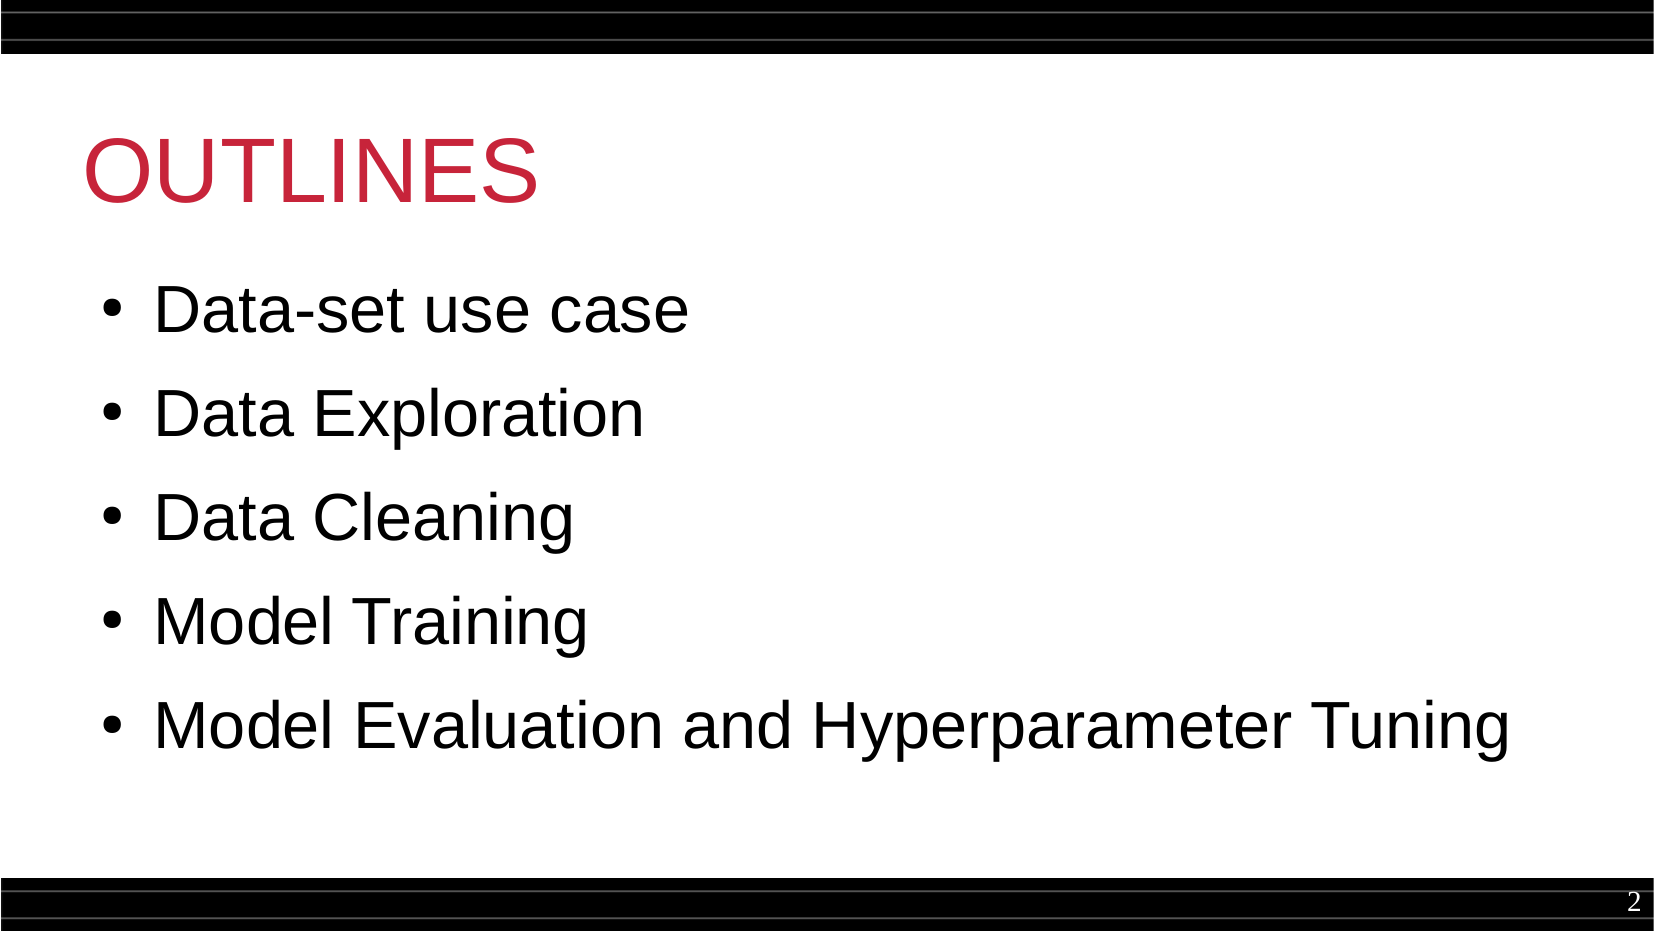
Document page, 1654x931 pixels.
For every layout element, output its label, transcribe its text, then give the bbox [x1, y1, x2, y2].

list Data-set use case Data Exploration Data Cleaning Model Training Model Evaluation and Hyperparameter Tuning [82, 271, 1571, 851]
title OUTLINES [82, 92, 1571, 249]
picture [1, 878, 1654, 931]
picture [1, 0, 1654, 54]
